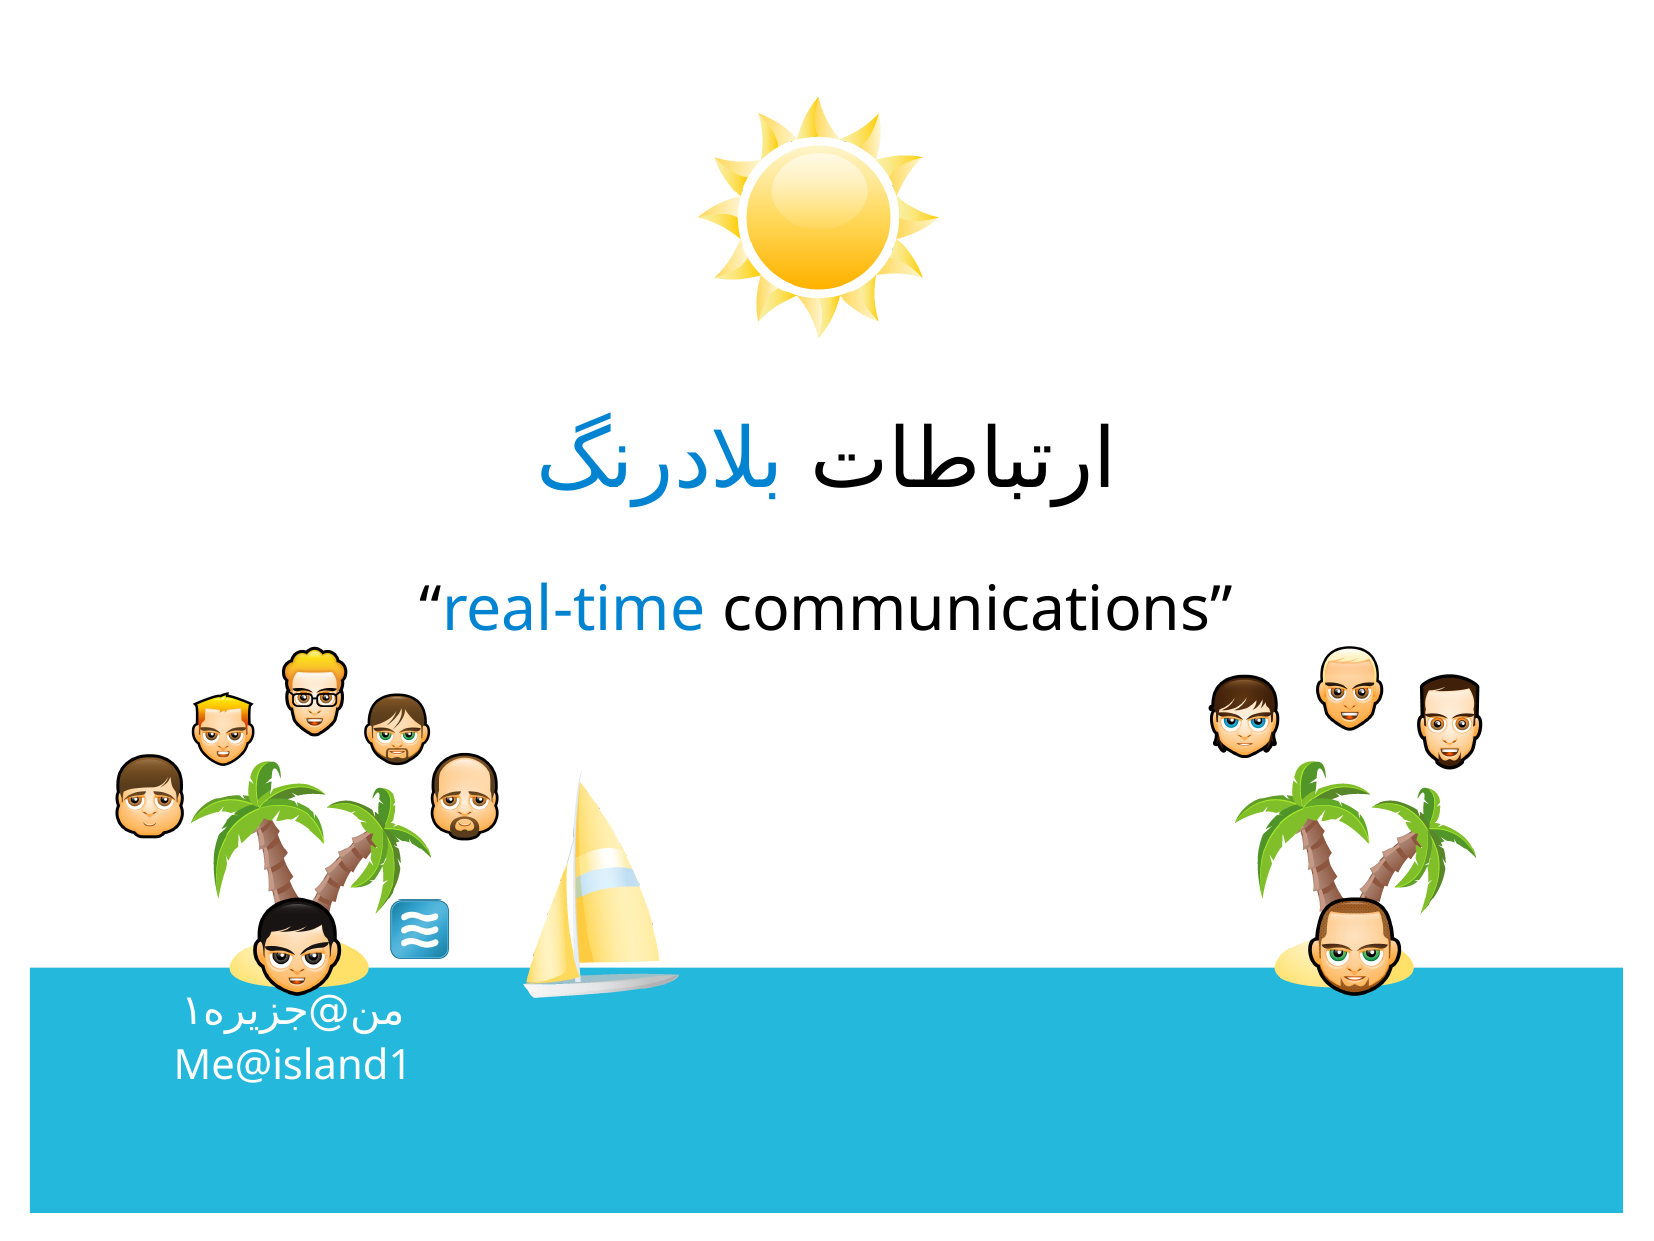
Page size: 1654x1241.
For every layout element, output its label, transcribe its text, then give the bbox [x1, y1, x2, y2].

text_box [29, 967, 1623, 1213]
picture [1199, 671, 1500, 999]
subtitle ارتباطات بلادرنگ “real-time communications” [82, 49, 1571, 1010]
text_box من@جزیره۱ Me@island1 [135, 990, 451, 1088]
picture [104, 646, 719, 1002]
picture [1304, 641, 1395, 732]
